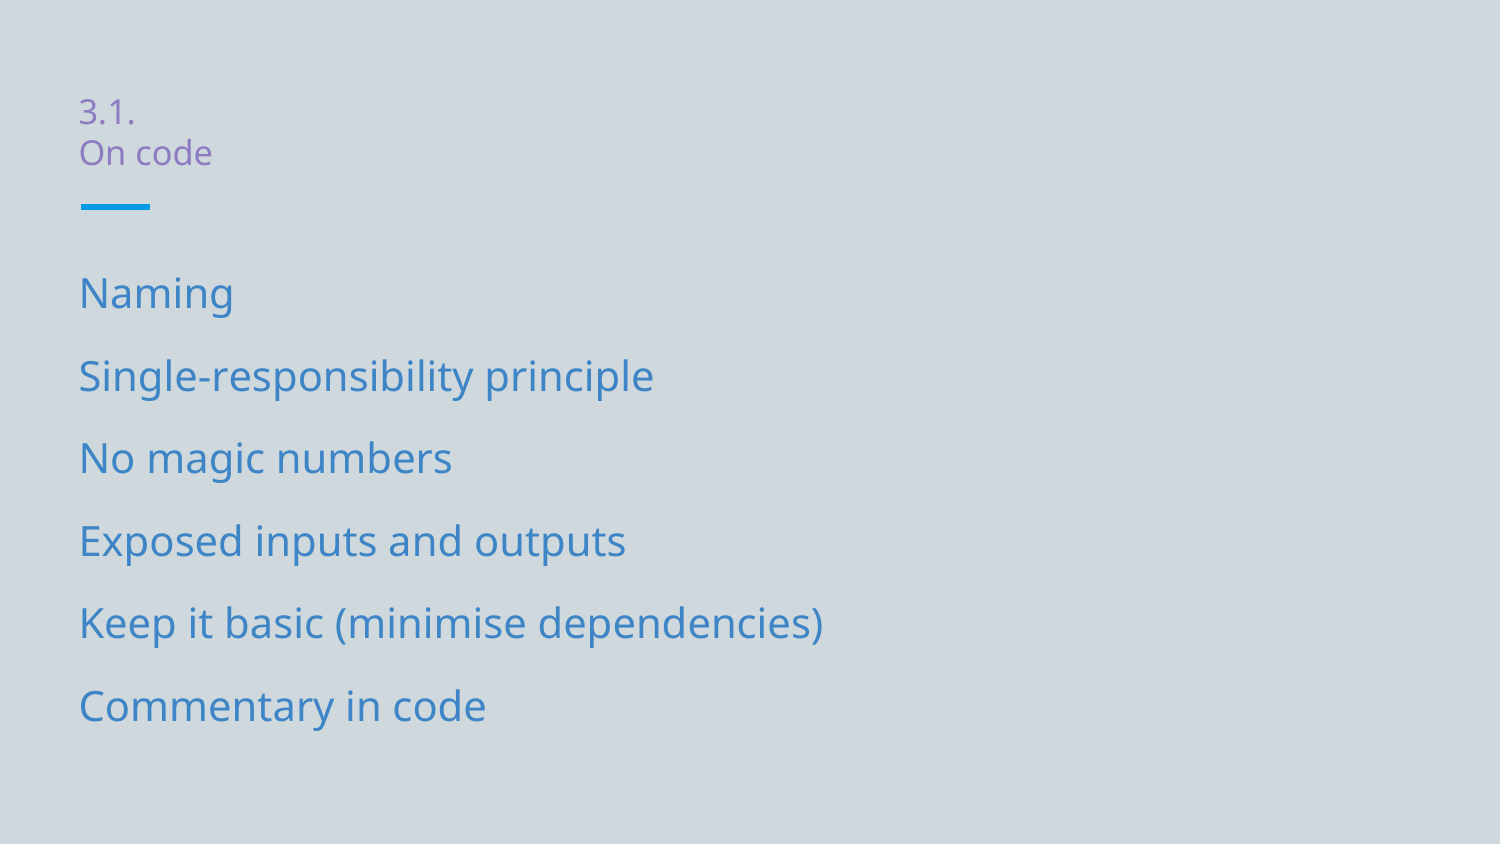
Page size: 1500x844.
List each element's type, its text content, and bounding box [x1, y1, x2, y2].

list Naming Single-responsibility principle No magic numbers Exposed inputs and outputs Keep it basic (minimise dependencies) Commentary in code [63, 244, 1437, 750]
title 3.1. On code [63, 75, 1437, 188]
